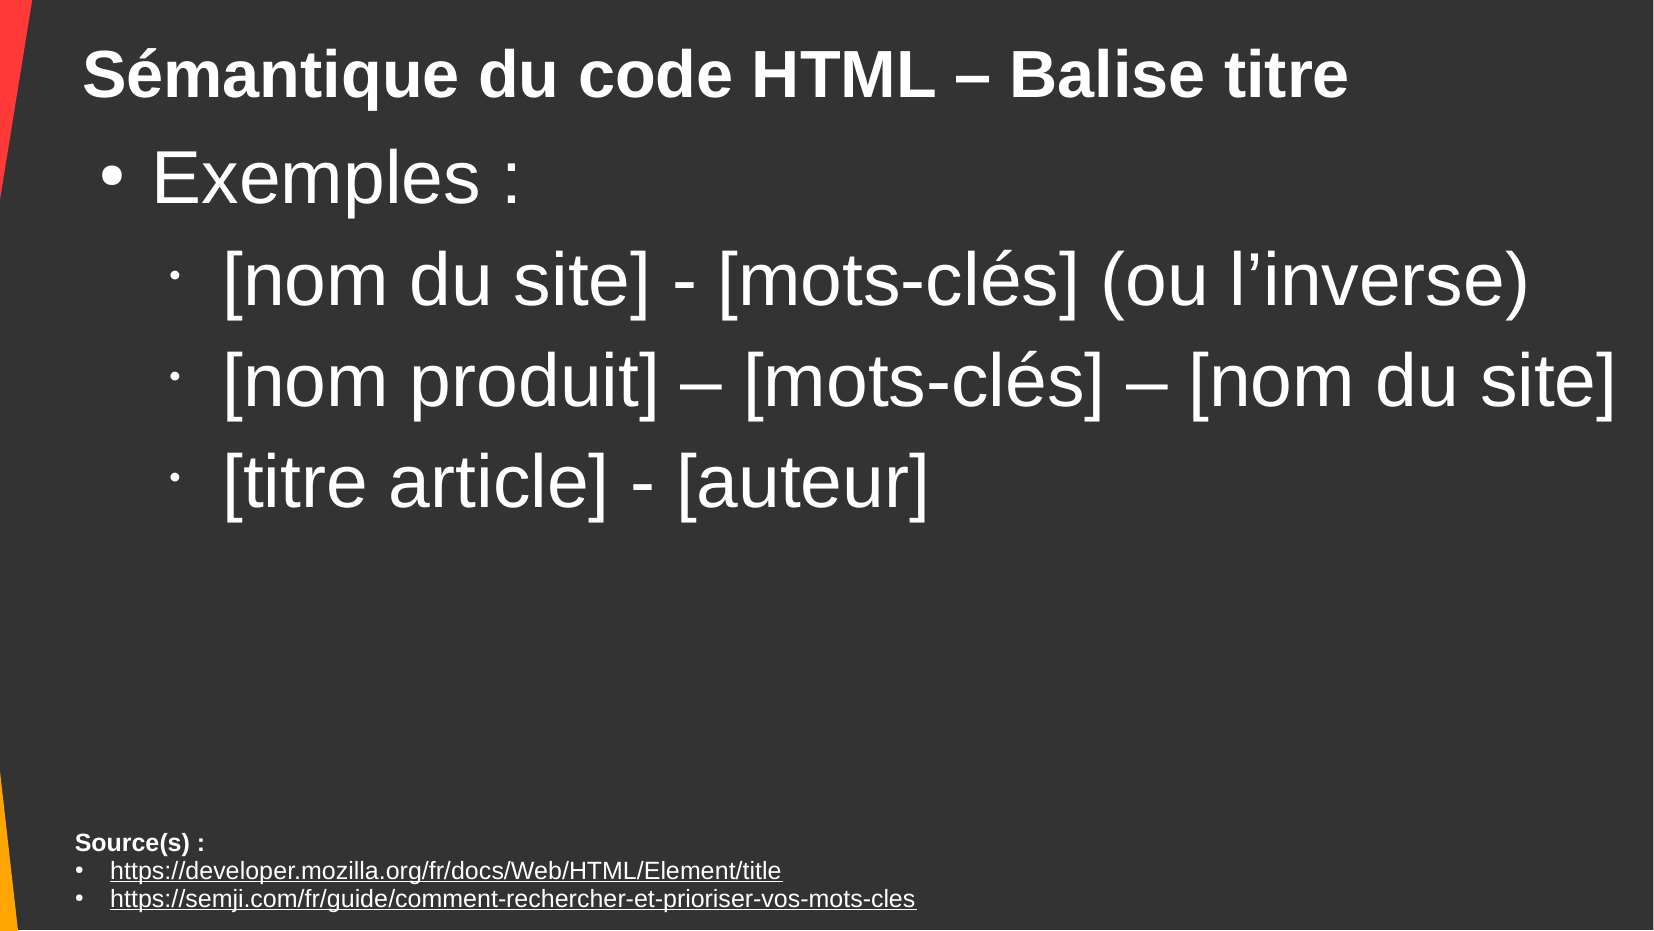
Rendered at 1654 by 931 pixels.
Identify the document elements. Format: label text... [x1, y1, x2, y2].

list Exemples : [nom du site] - [mots-clés] (ou l’inverse) [nom produit] – [mots-clés] – [nom du site] [titre article] - [auteur] [80, 135, 1630, 615]
text_box Source(s) : https://developer.mozilla.org/fr/docs/Web/HTML/Element/title https://semji.com/fr/guide/comment-rechercher-et-prioriser-vos-mots-cles [60, 821, 1546, 921]
title Sémantique du code HTML – Balise titre [82, 36, 1571, 114]
text_box [0, 771, 19, 931]
text_box [0, 0, 33, 200]
